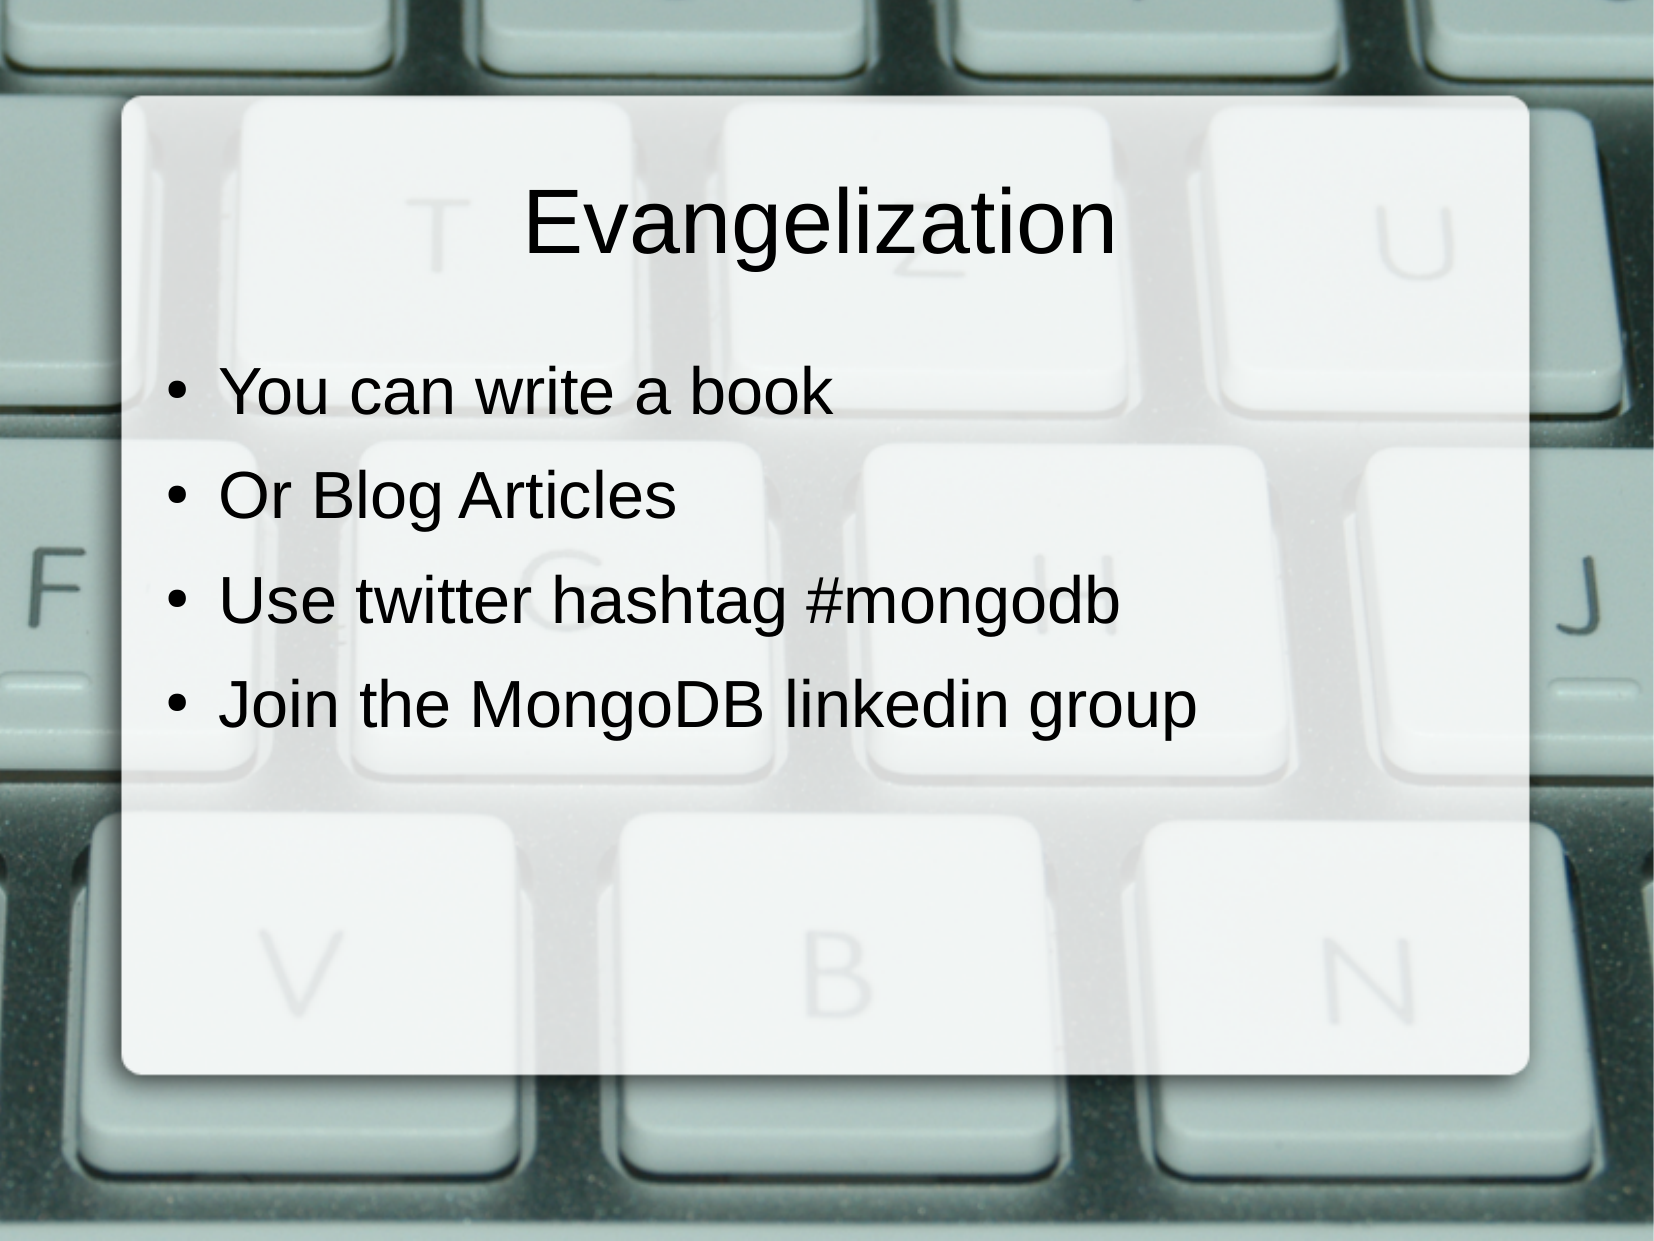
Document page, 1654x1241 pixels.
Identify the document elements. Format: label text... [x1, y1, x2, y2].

title Evangelization [135, 117, 1506, 325]
list You can write a book Or Blog Articles Use twitter hashtag #mongodb Join the MongoDB linkedin group [147, 354, 1506, 1064]
picture [0, 0, 1654, 1241]
